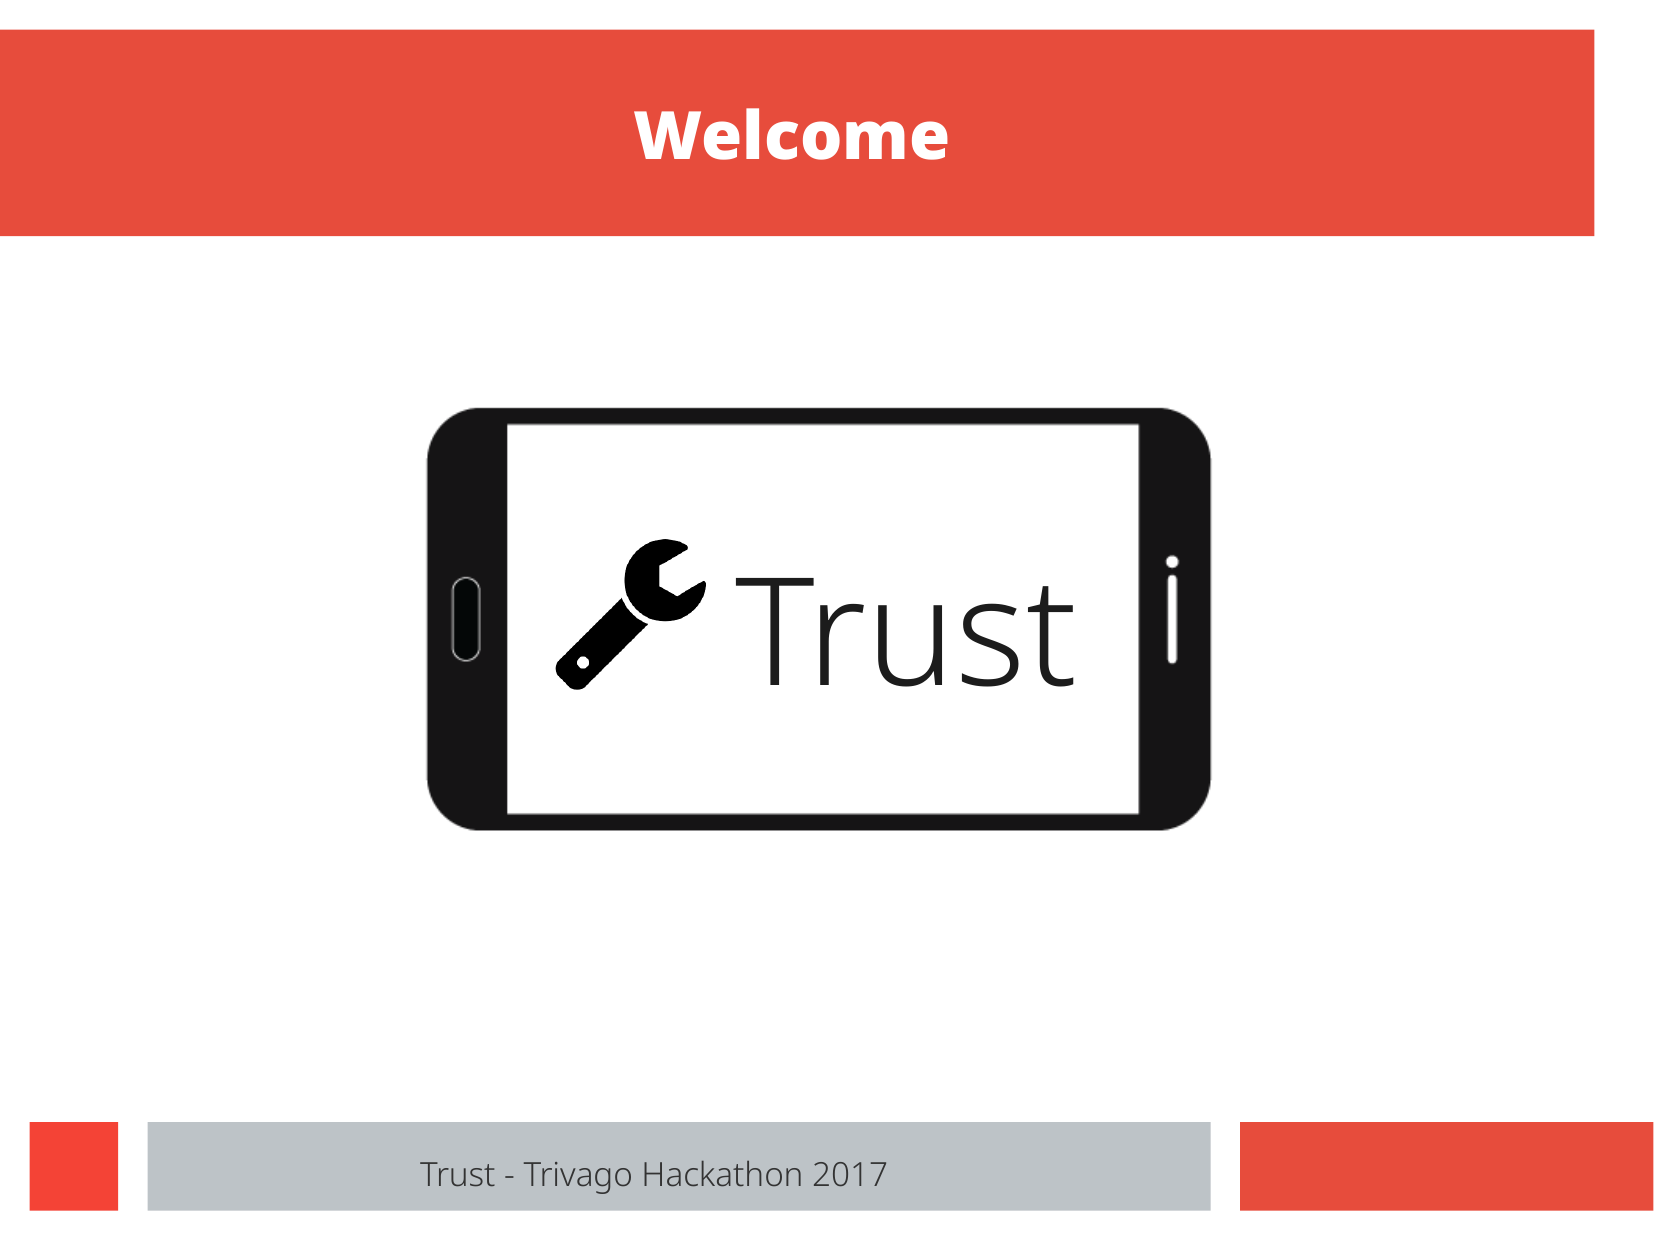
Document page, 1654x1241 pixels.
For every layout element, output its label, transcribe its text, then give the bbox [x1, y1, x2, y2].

title Welcome [24, 60, 1561, 208]
picture [420, 219, 1220, 1021]
subtitle Trust [735, 525, 1336, 721]
text_box Trust - Trivago Hackathon 2017 [420, 1150, 969, 1196]
